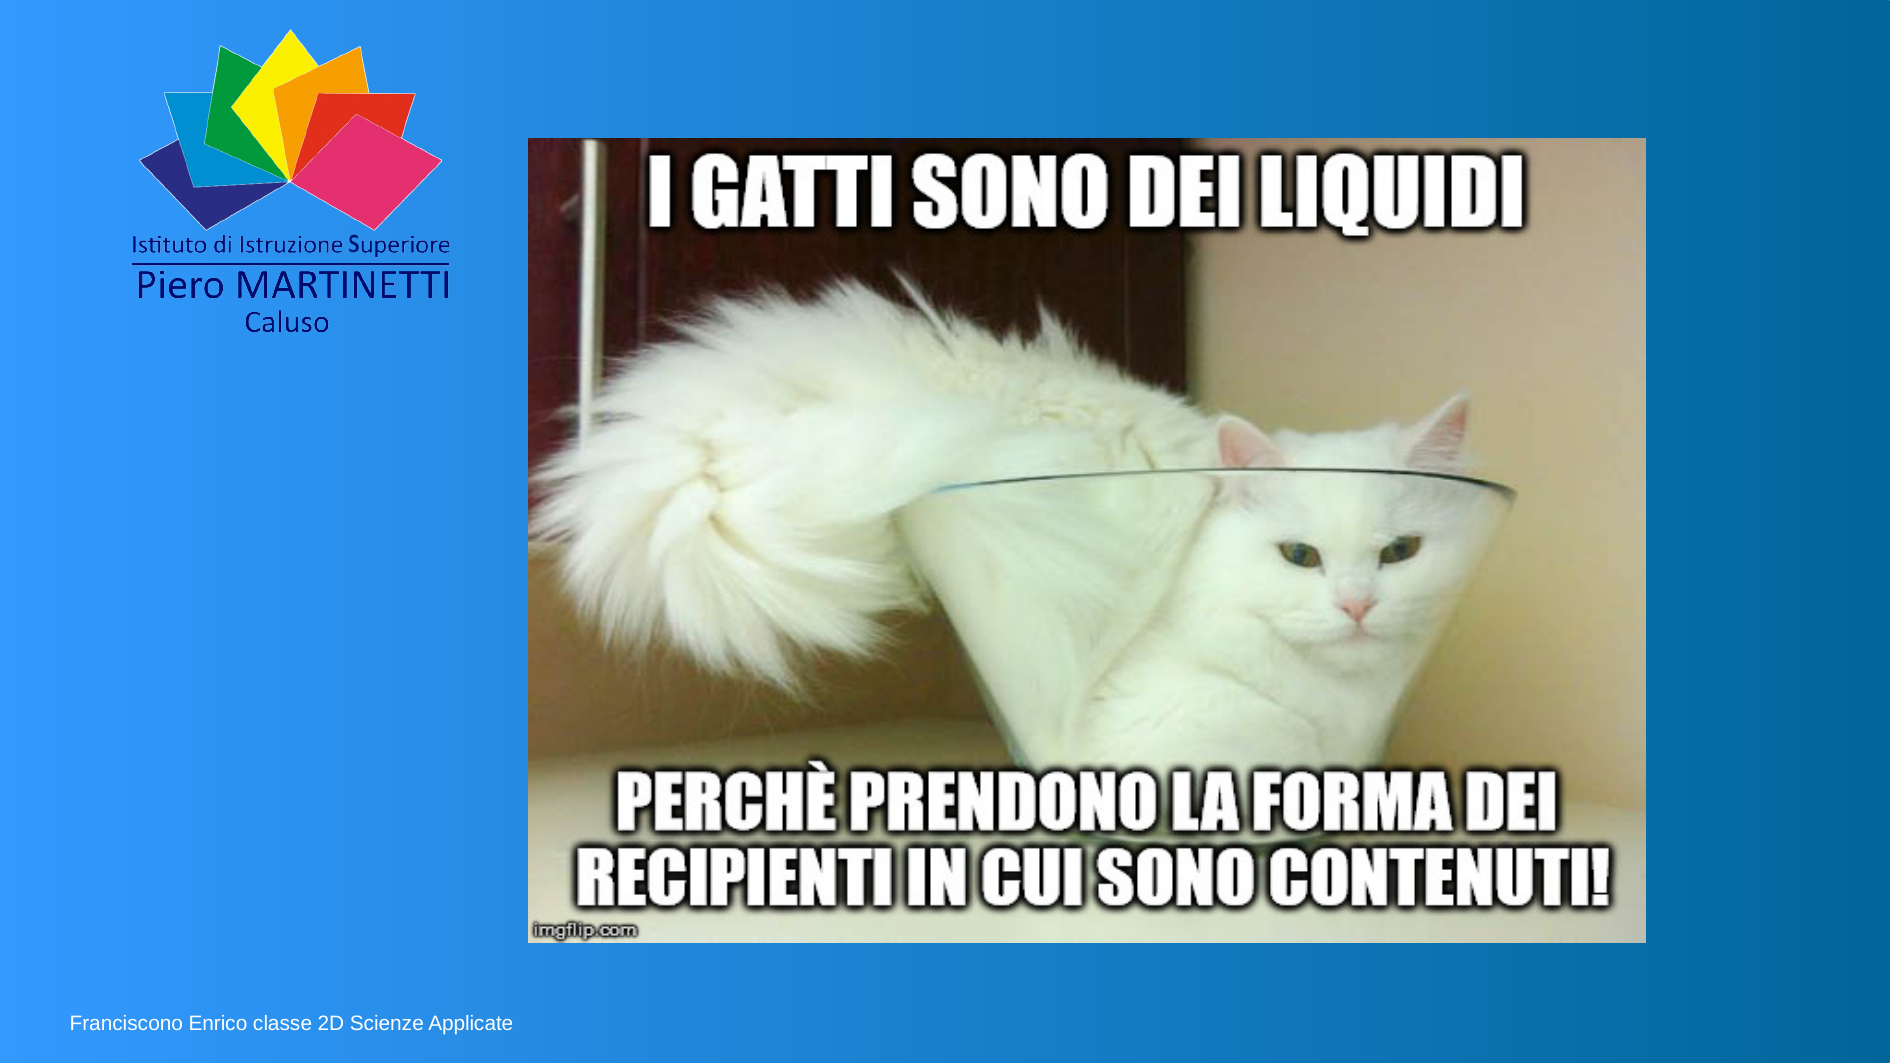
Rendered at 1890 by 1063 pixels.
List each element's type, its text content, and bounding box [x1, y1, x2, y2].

text_box Franciscono Enrico classe 2D Scienze Applicate [54, 1004, 628, 1063]
picture [0, 23, 1646, 943]
